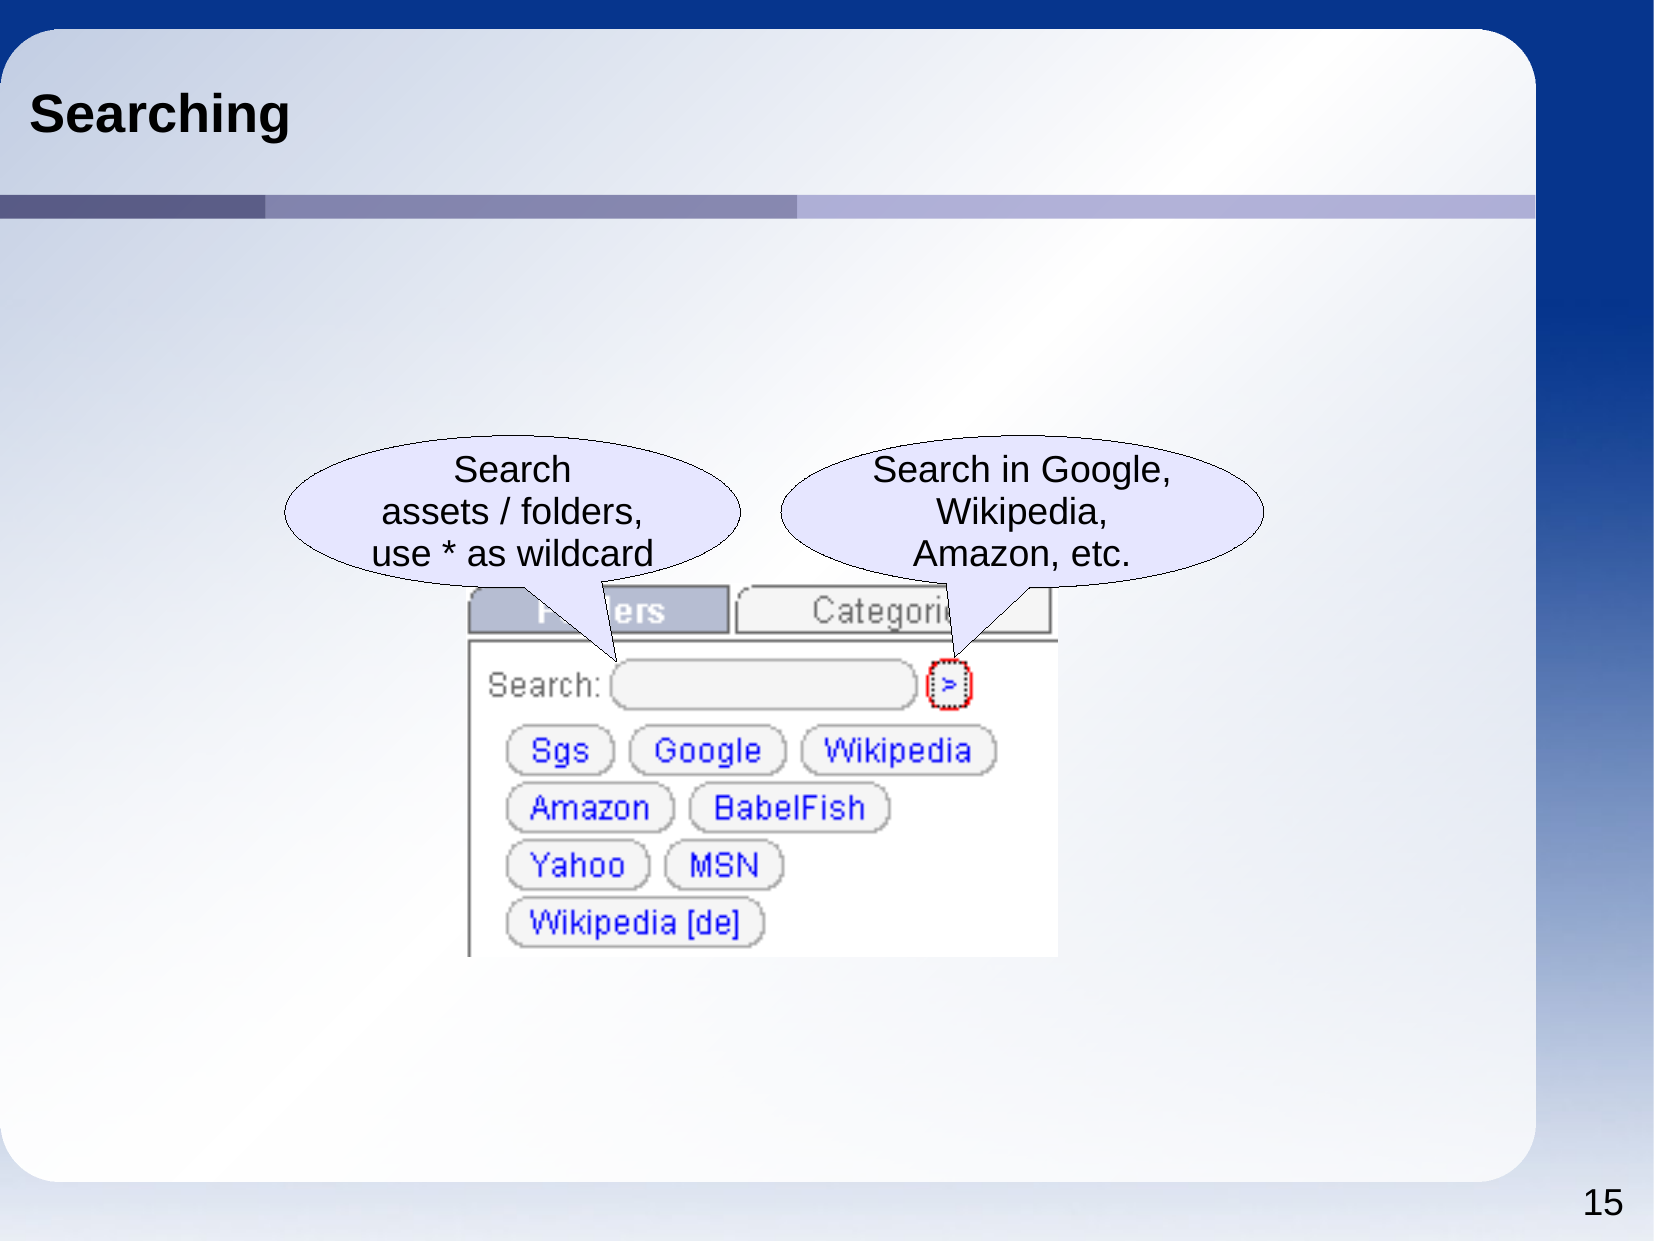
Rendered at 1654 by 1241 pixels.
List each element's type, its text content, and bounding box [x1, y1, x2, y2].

text_box Search assets / folders, use * as wildcard [284, 435, 741, 662]
text_box Search in Google, Wikipedia, Amazon, etc. [780, 435, 1264, 658]
picture [466, 583, 1058, 957]
picture [0, 0, 1654, 1241]
title Searching [29, 49, 1506, 178]
